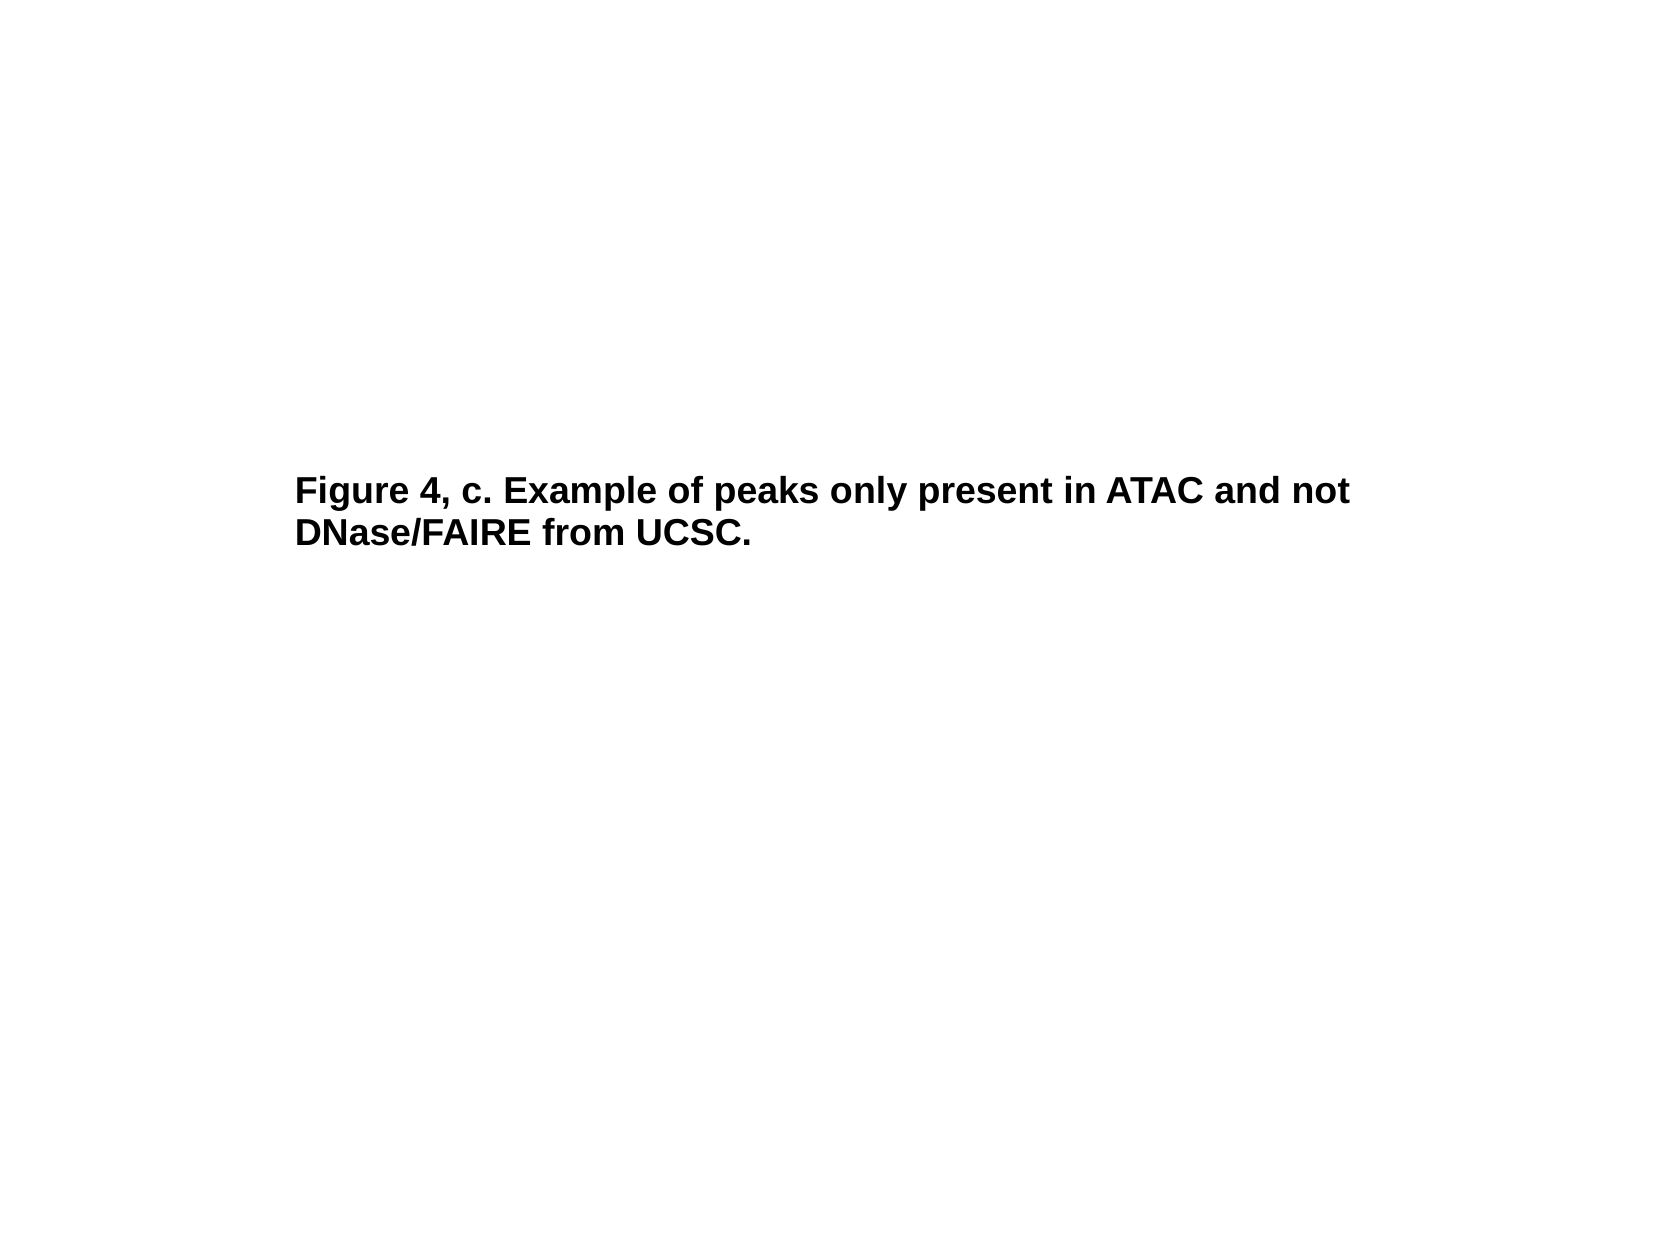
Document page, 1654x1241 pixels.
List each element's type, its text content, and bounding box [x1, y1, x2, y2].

text_box Figure 4, c. Example of peaks only present in ATAC and not DNase/FAIRE from UCSC. [280, 461, 1466, 561]
